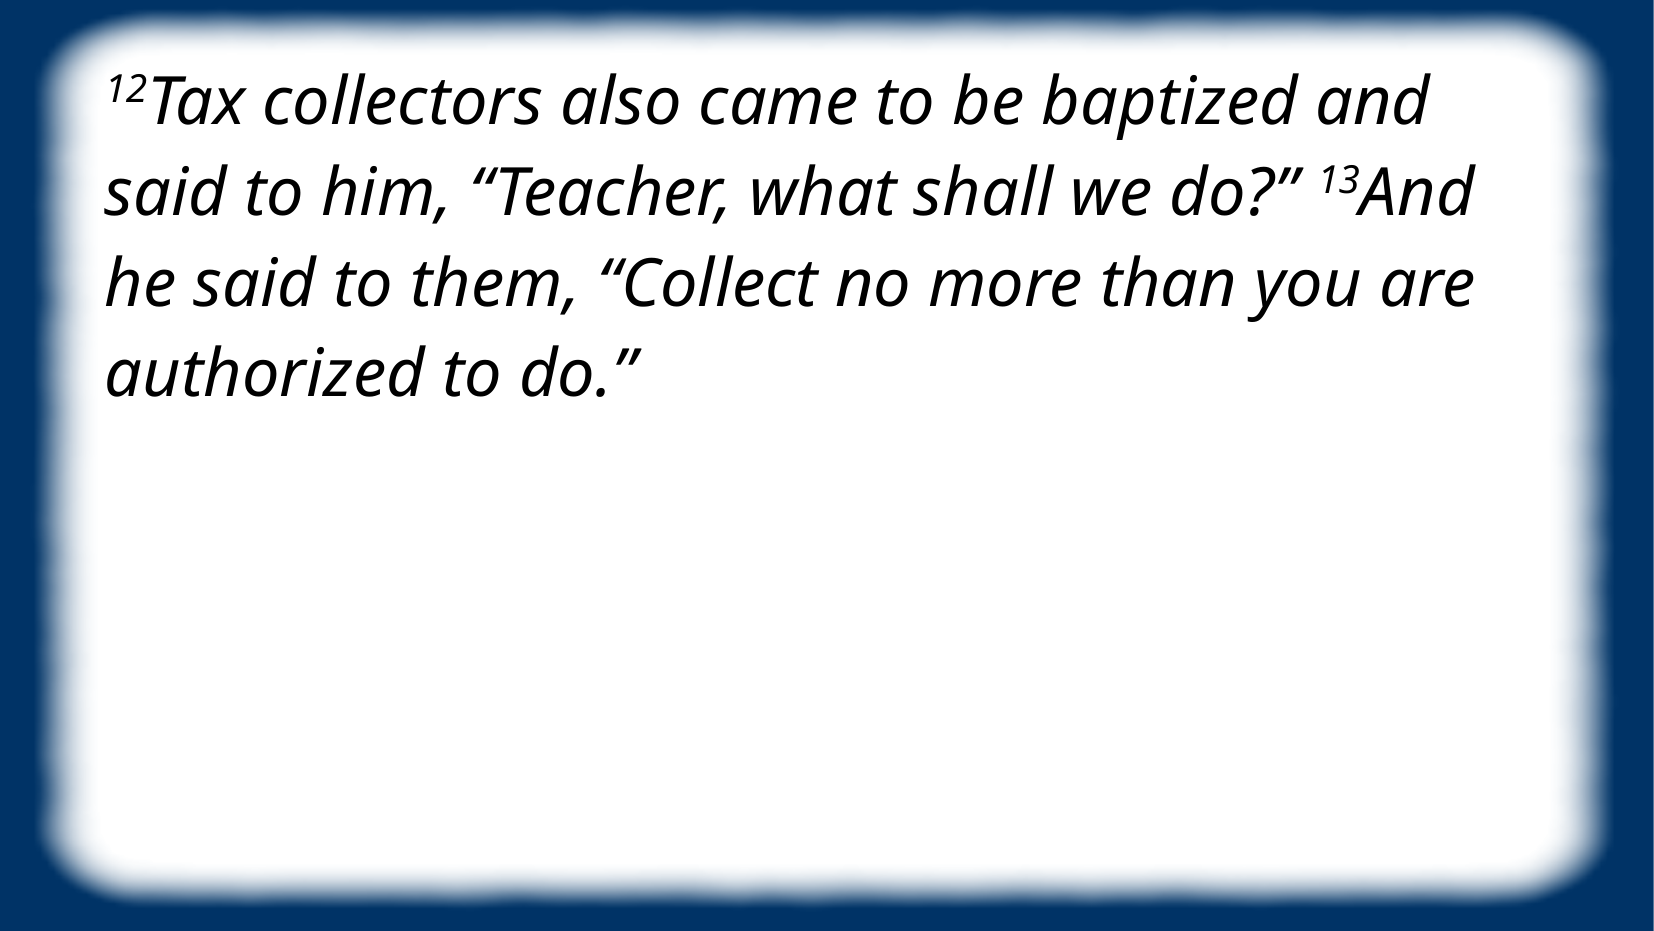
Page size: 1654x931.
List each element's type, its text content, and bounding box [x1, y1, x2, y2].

picture [0, 0, 1654, 931]
text_box 12Tax collectors also came to be baptized and said to him, “Teacher, what shall we do?” 13And he said to them, “Collect no more than you are authorized to do.” [90, 45, 1561, 416]
